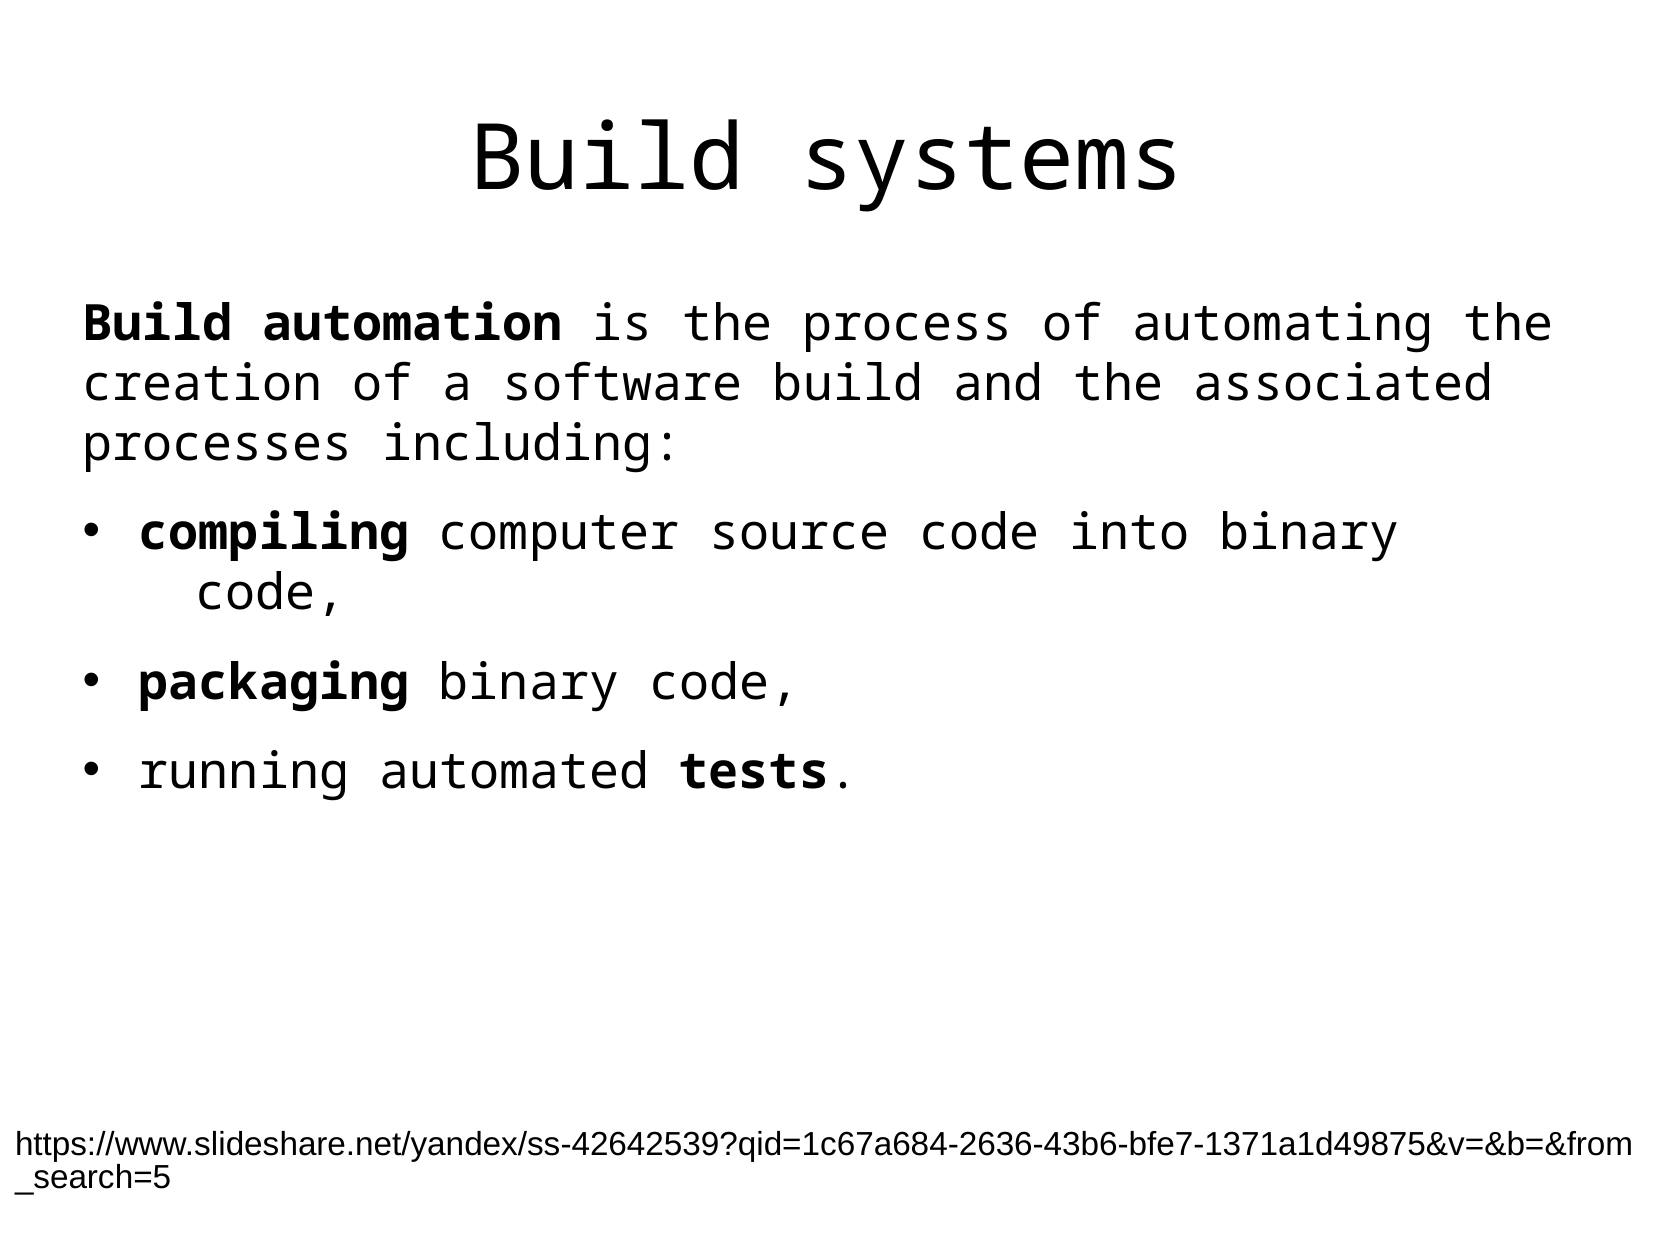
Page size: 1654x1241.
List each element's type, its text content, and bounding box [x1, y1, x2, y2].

text_box https://www.slideshare.net/yandex/ss-42642539?qid=1c67a684-2636-43b6-bfe7-1371a1d49875&v=&b=&from_search=5 [0, 1114, 1654, 1241]
list Build automation is the process of automating the creation of a software build and the associated processes including: compiling computer source code into binary code, packaging binary code, running automated tests. [82, 290, 1571, 1010]
title Build systems [82, 49, 1571, 257]
